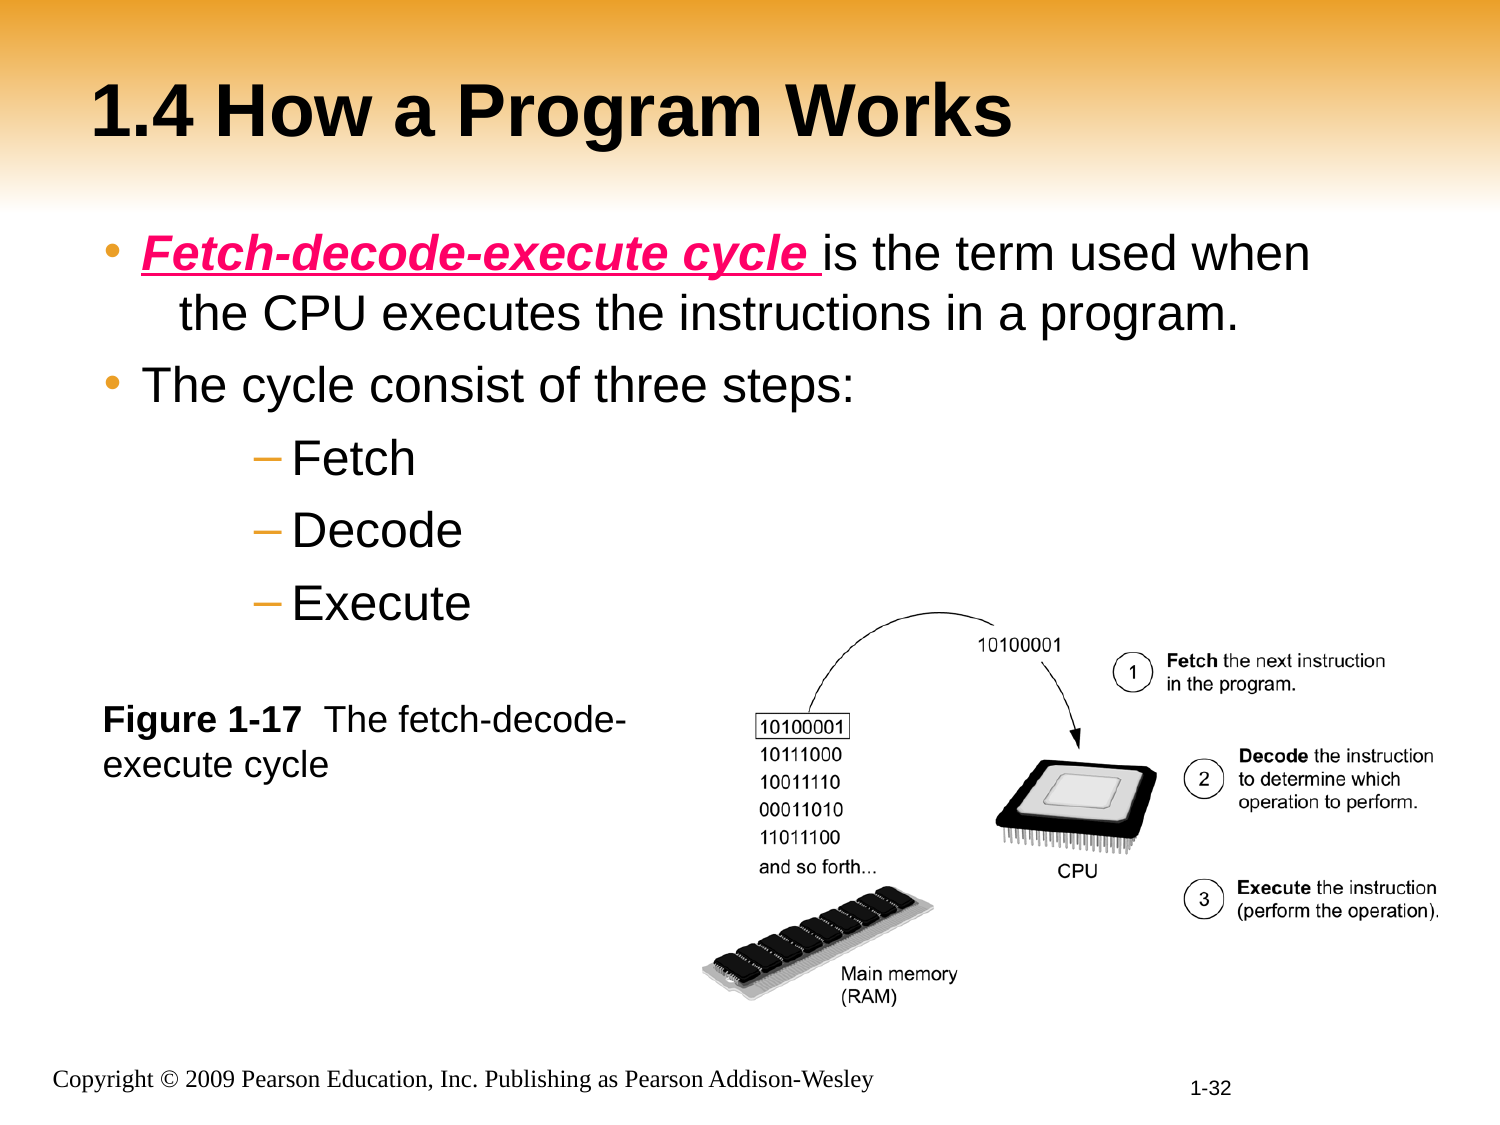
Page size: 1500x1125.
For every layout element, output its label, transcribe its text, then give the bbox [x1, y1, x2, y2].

title 1.4 How a Program Works [75, 12, 1438, 201]
text_box 1- [1175, 1049, 1488, 1125]
picture [702, 612, 1438, 1007]
list Fetch-decode-execute cycle is the term used when the CPU executes the instructions in a program. The cycle consist of three steps: Fetch Decode Execute [70, 212, 1371, 638]
text_box Figure 1-17 The fetch-decode-execute cycle [87, 687, 701, 793]
